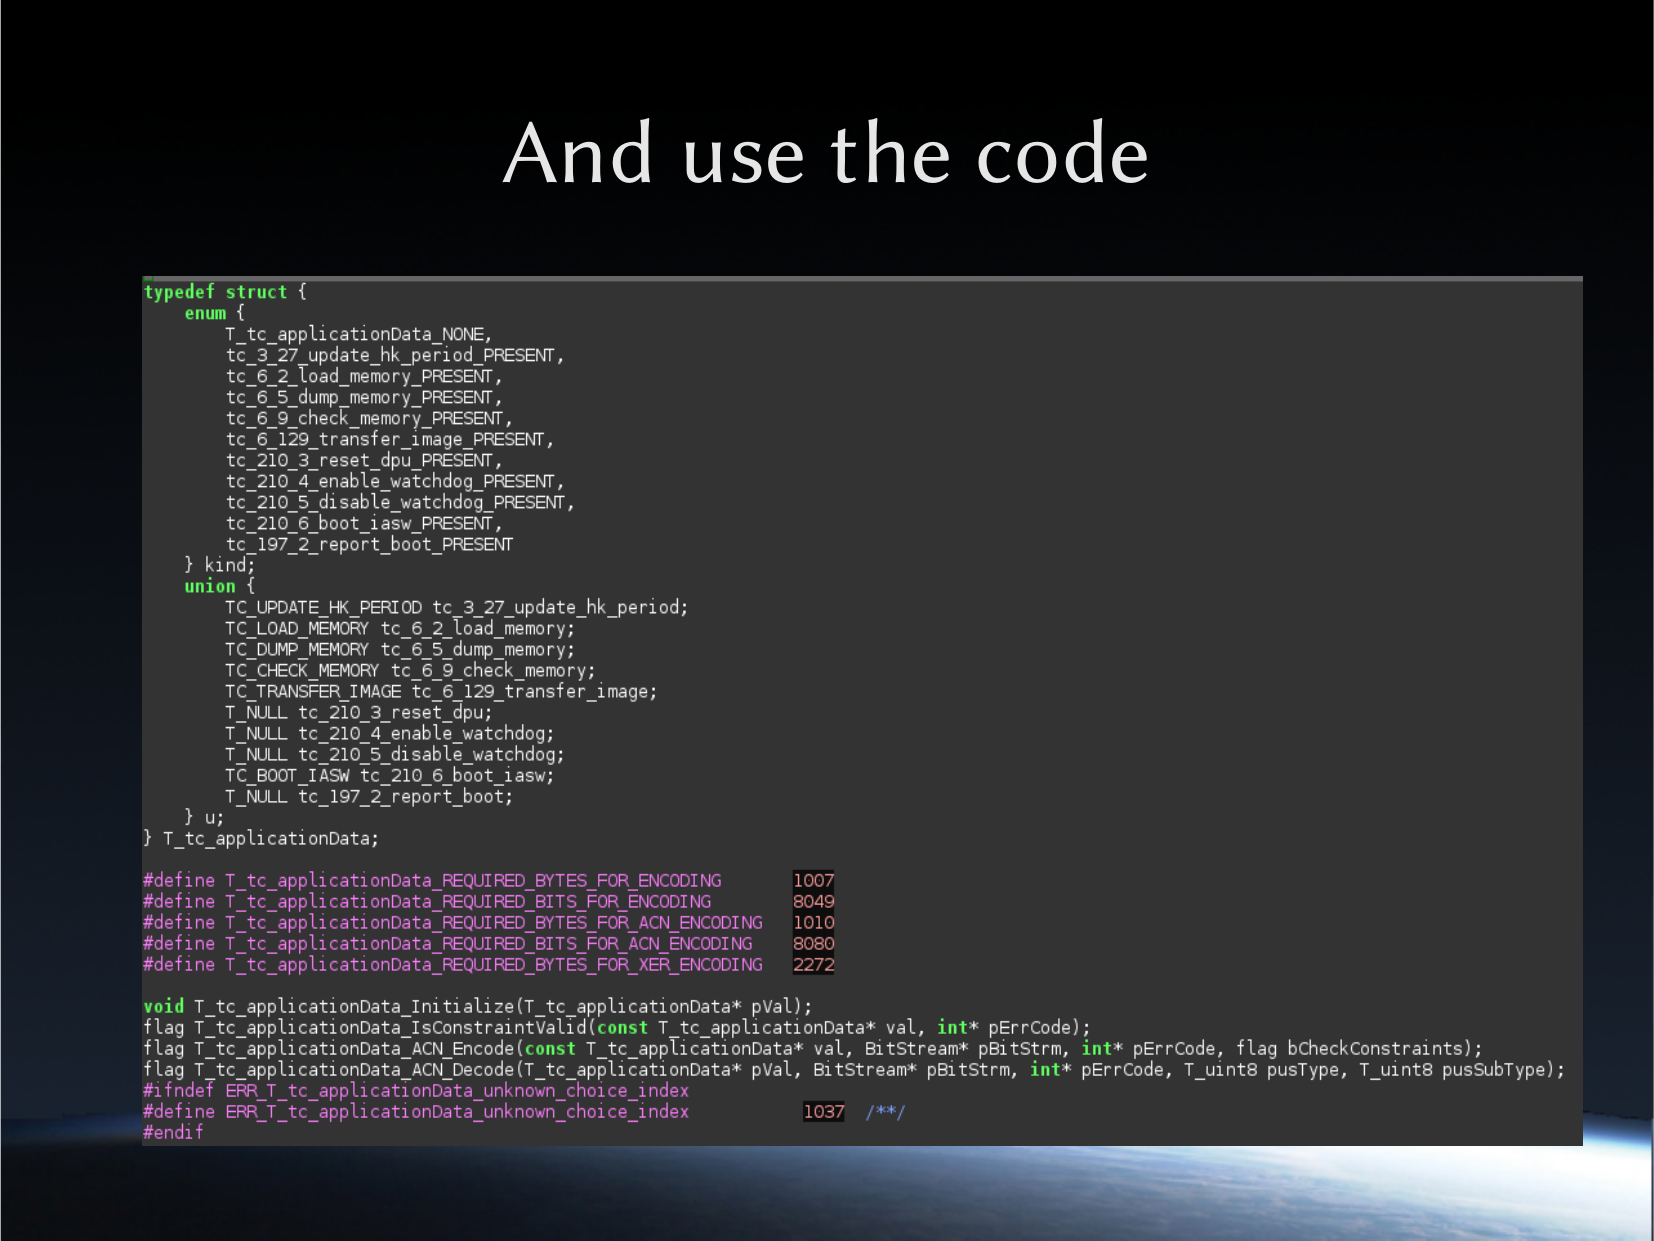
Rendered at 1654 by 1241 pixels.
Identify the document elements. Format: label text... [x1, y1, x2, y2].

title And use the code [82, 49, 1571, 257]
picture [0, 0, 1654, 1241]
